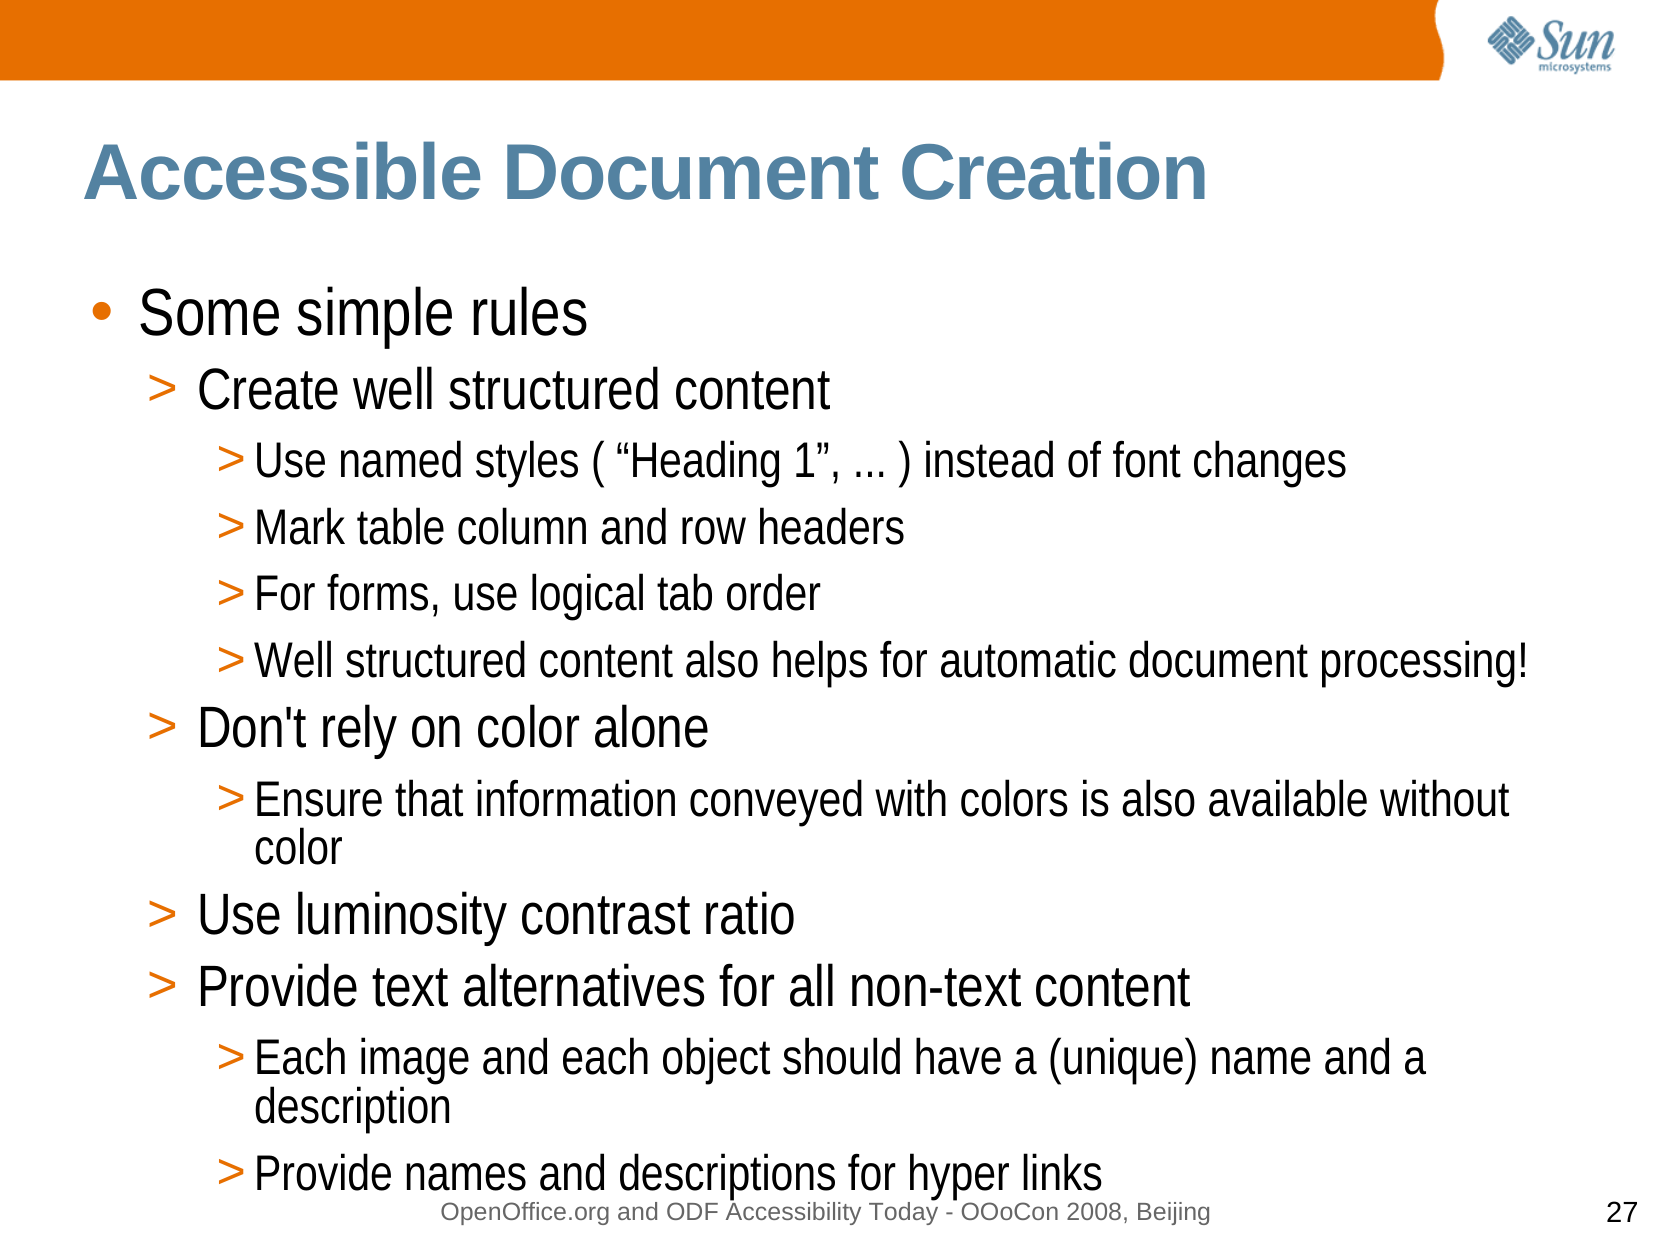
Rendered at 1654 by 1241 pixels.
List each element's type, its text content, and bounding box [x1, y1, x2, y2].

title Accessible Document Creation [82, 135, 1585, 251]
picture [0, 0, 1654, 83]
list Some simple rules Create well structured content Use named styles ( “Heading 1”, ... ) instead of font changes Mark table column and row headers For forms, use logical tab order Well structured content also helps for automatic document processing! Don't rely on color alone Ensure that information conveyed with colors is also available without color Use luminosity contrast ratio Provide text alternatives for all non-text content Each image and each object should have a (unique) name and a description Provide names and descriptions for hyper links [71, 283, 1545, 1223]
